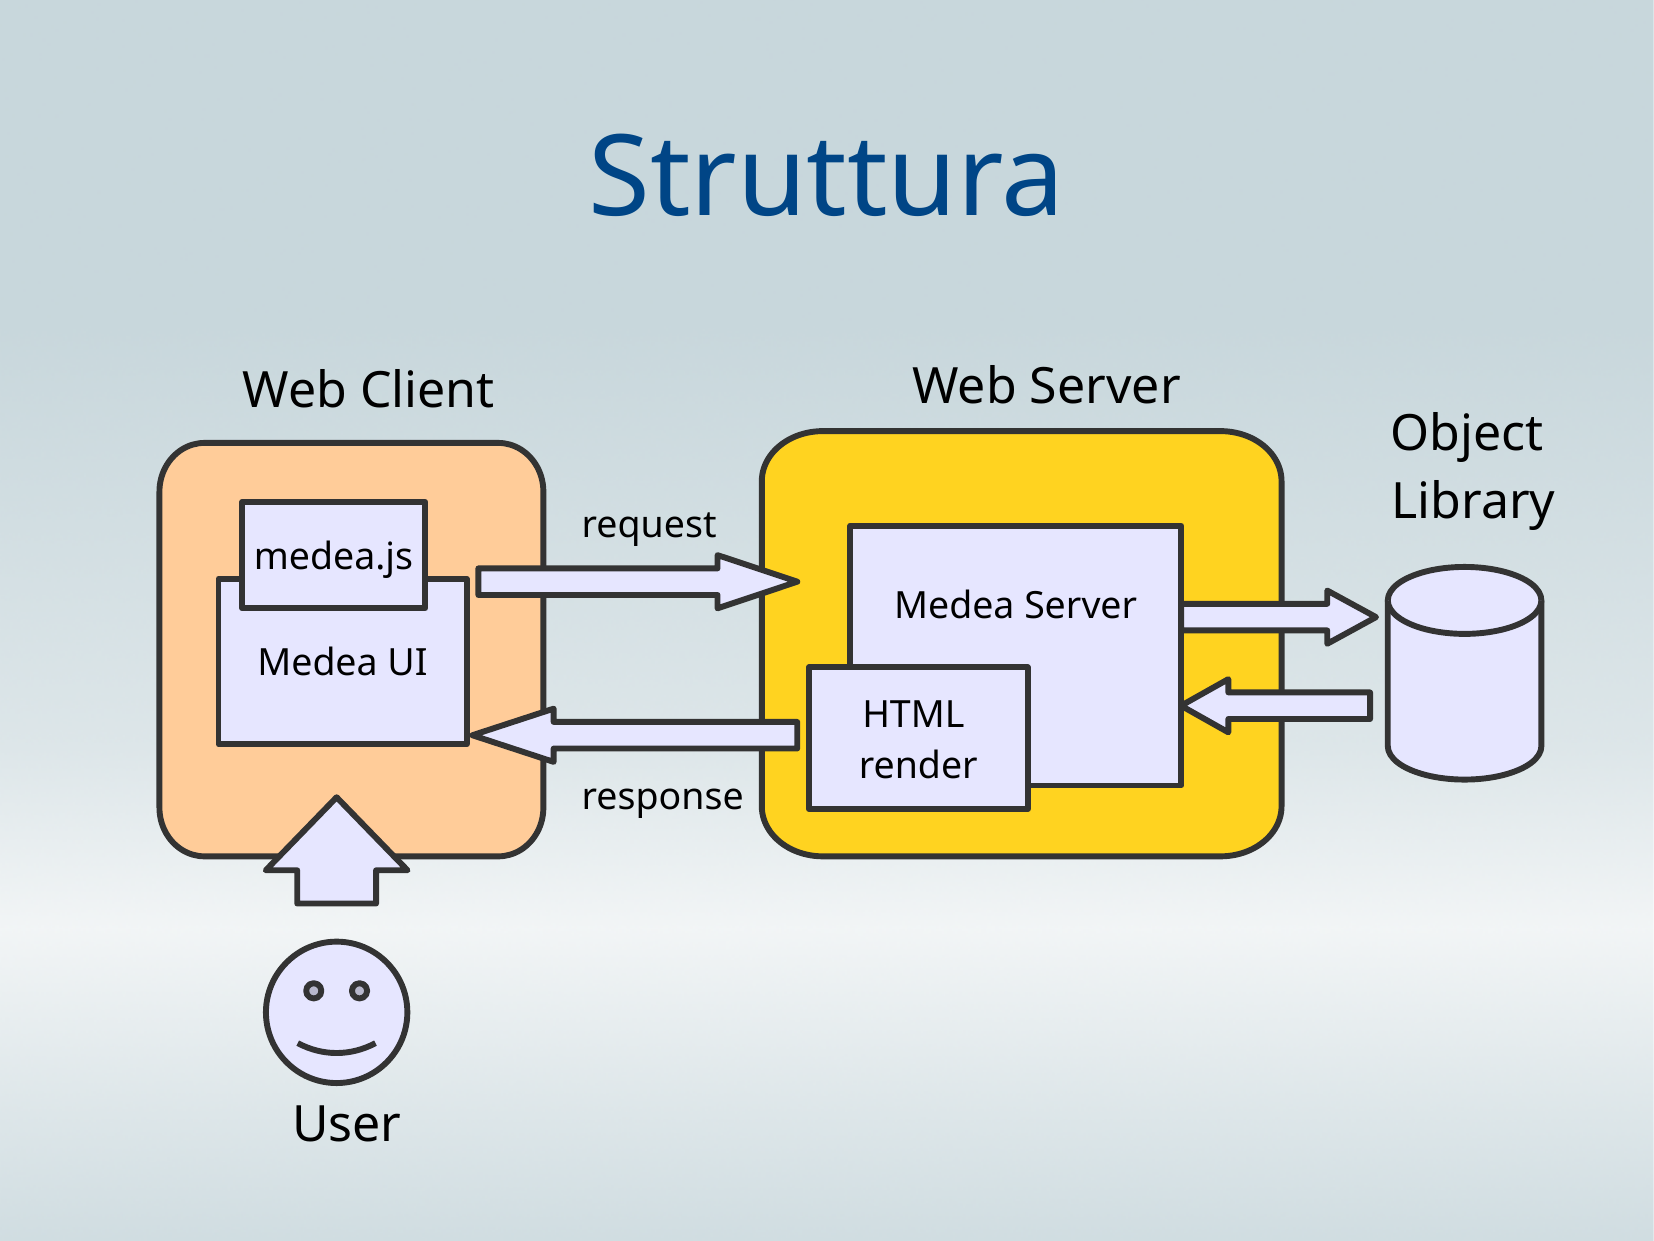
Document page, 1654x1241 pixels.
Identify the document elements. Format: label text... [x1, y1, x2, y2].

text_box Web Server [897, 342, 1165, 428]
text_box Medea UI [218, 578, 467, 745]
text_box request [566, 490, 717, 558]
text_box HTML render [809, 667, 1028, 810]
text_box Medea Server [850, 525, 1182, 786]
text_box medea.js [242, 501, 426, 609]
text_box [159, 431, 1377, 904]
picture [0, 0, 1654, 1241]
text_box User [277, 1080, 420, 1193]
text_box Web Client [227, 346, 479, 432]
text_box Object Library [1375, 389, 1555, 545]
text_box response [566, 761, 739, 829]
text_box Struttura [513, 87, 1141, 260]
text_box [265, 941, 408, 1080]
text_box [1387, 566, 1542, 780]
